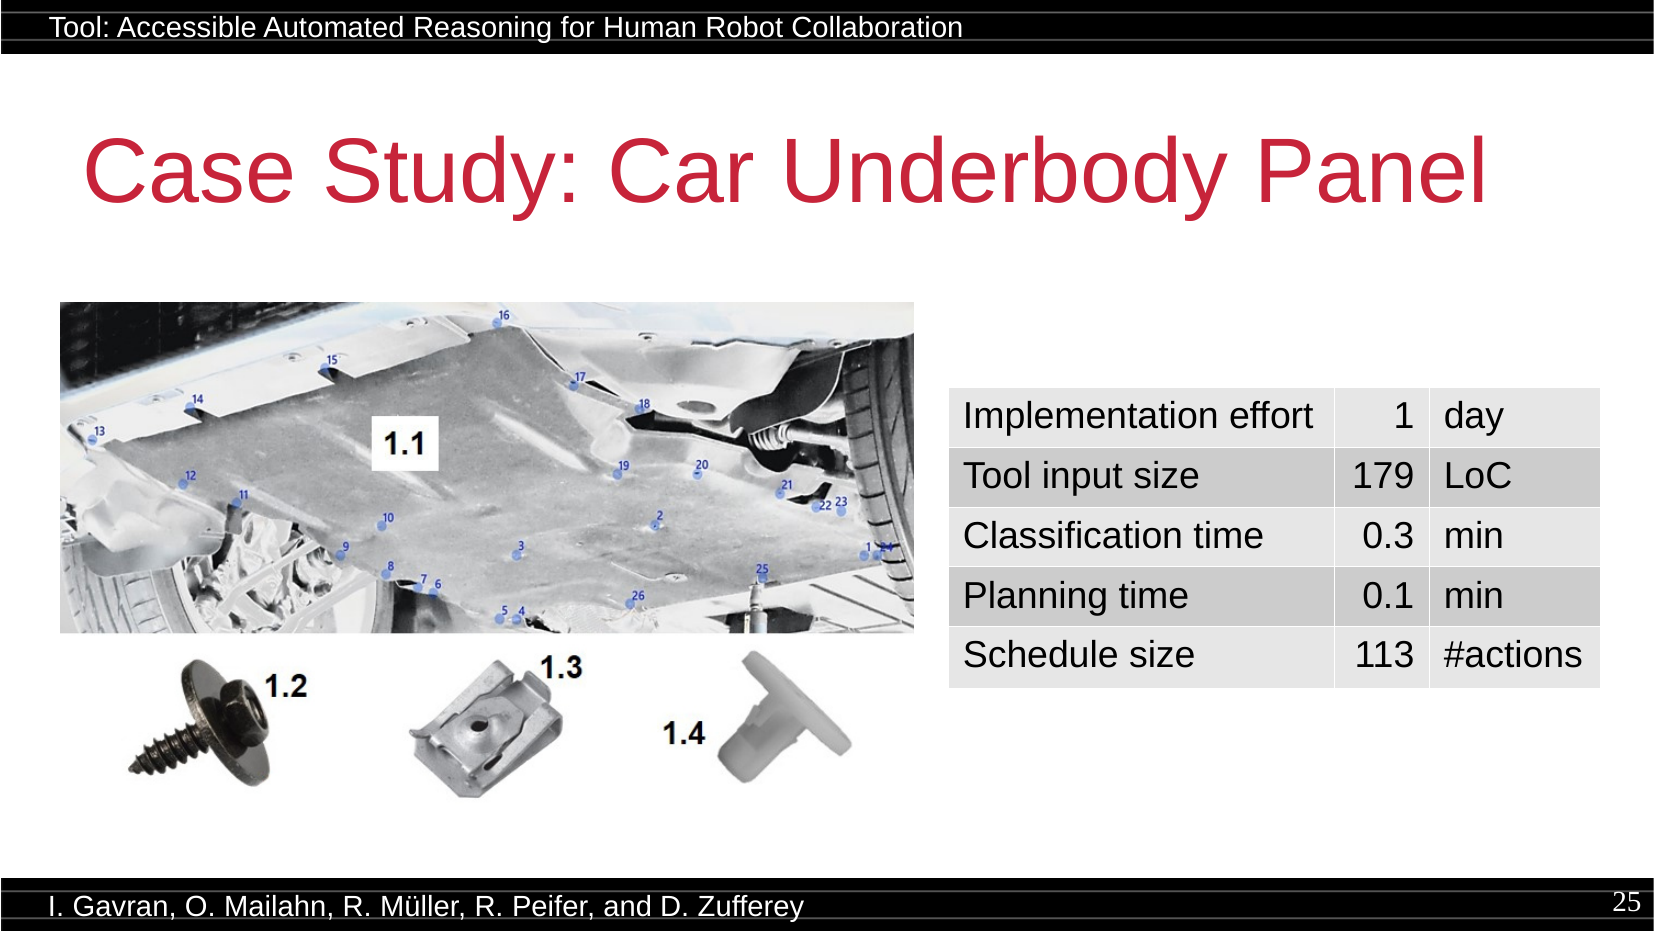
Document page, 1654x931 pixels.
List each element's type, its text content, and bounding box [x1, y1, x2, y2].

table_cell 179 [1335, 448, 1429, 507]
table_cell Tool input size [949, 448, 1334, 507]
table_cell Schedule size [949, 627, 1334, 688]
table_cell 113 [1335, 627, 1429, 688]
table_cell min [1430, 567, 1600, 626]
picture [1, 0, 1654, 54]
table_cell 0.3 [1335, 508, 1429, 566]
table_header Implementation effort [949, 388, 1334, 447]
table_header day [1430, 388, 1600, 447]
title Case Study: Car Underbody Panel [82, 92, 1571, 249]
table_header 1 [1335, 388, 1429, 447]
table_cell 0.1 [1335, 567, 1429, 626]
table_cell #actions [1430, 627, 1600, 688]
text_box I. Gavran, O. Mailahn, R. Müller, R. Peifer, and D. Zufferey [33, 882, 821, 931]
table_cell min [1430, 508, 1600, 566]
table_cell LoC [1430, 448, 1600, 507]
picture [1, 878, 1654, 931]
table_cell Planning time [949, 567, 1334, 626]
picture [60, 302, 914, 811]
text_box Tool: Accessible Automated Reasoning for Human Robot Collaboration [33, 4, 980, 52]
table_cell Classification time [949, 508, 1334, 566]
